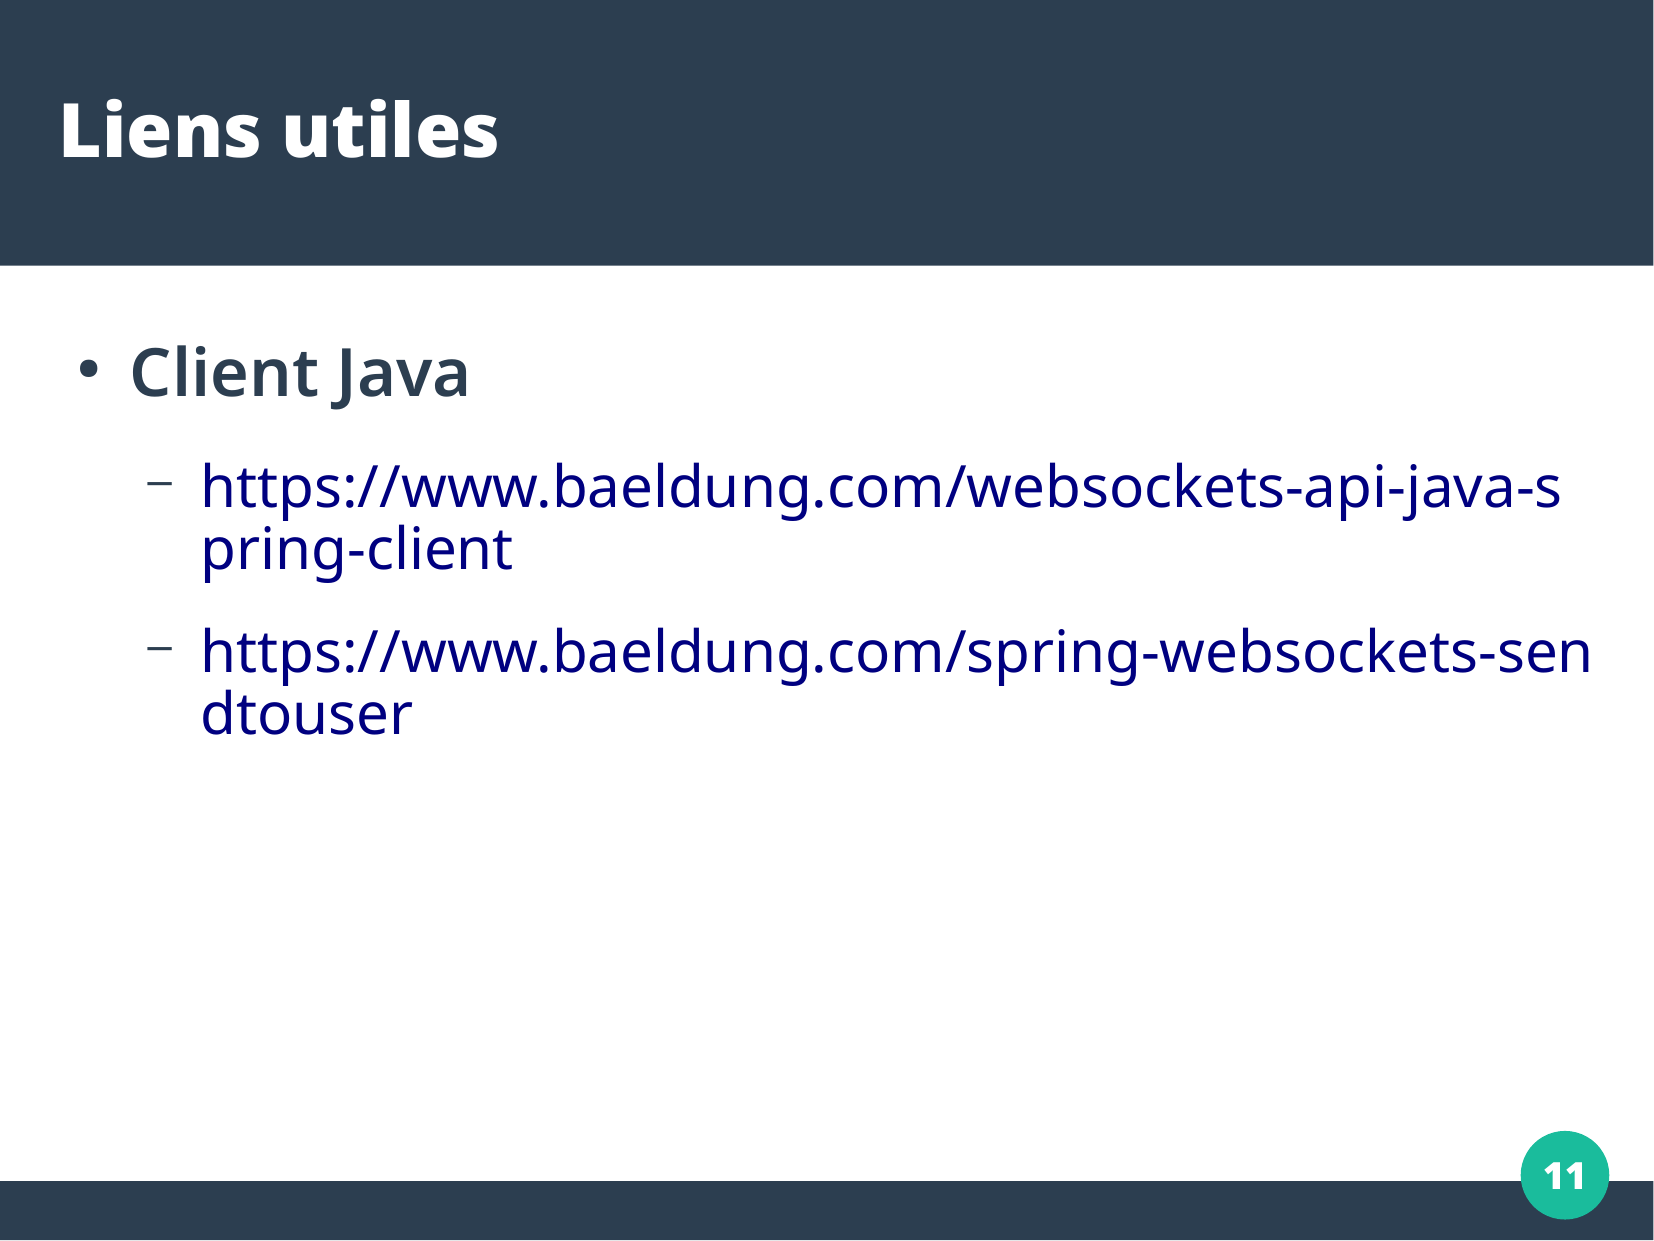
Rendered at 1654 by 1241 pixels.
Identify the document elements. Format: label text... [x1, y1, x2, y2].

title Liens utiles [59, 49, 1595, 207]
list Client Java https://www.baeldung.com/websockets-api-java-spring-client https://www.baeldung.com/spring-websockets-sendtouser [59, 324, 1595, 1075]
